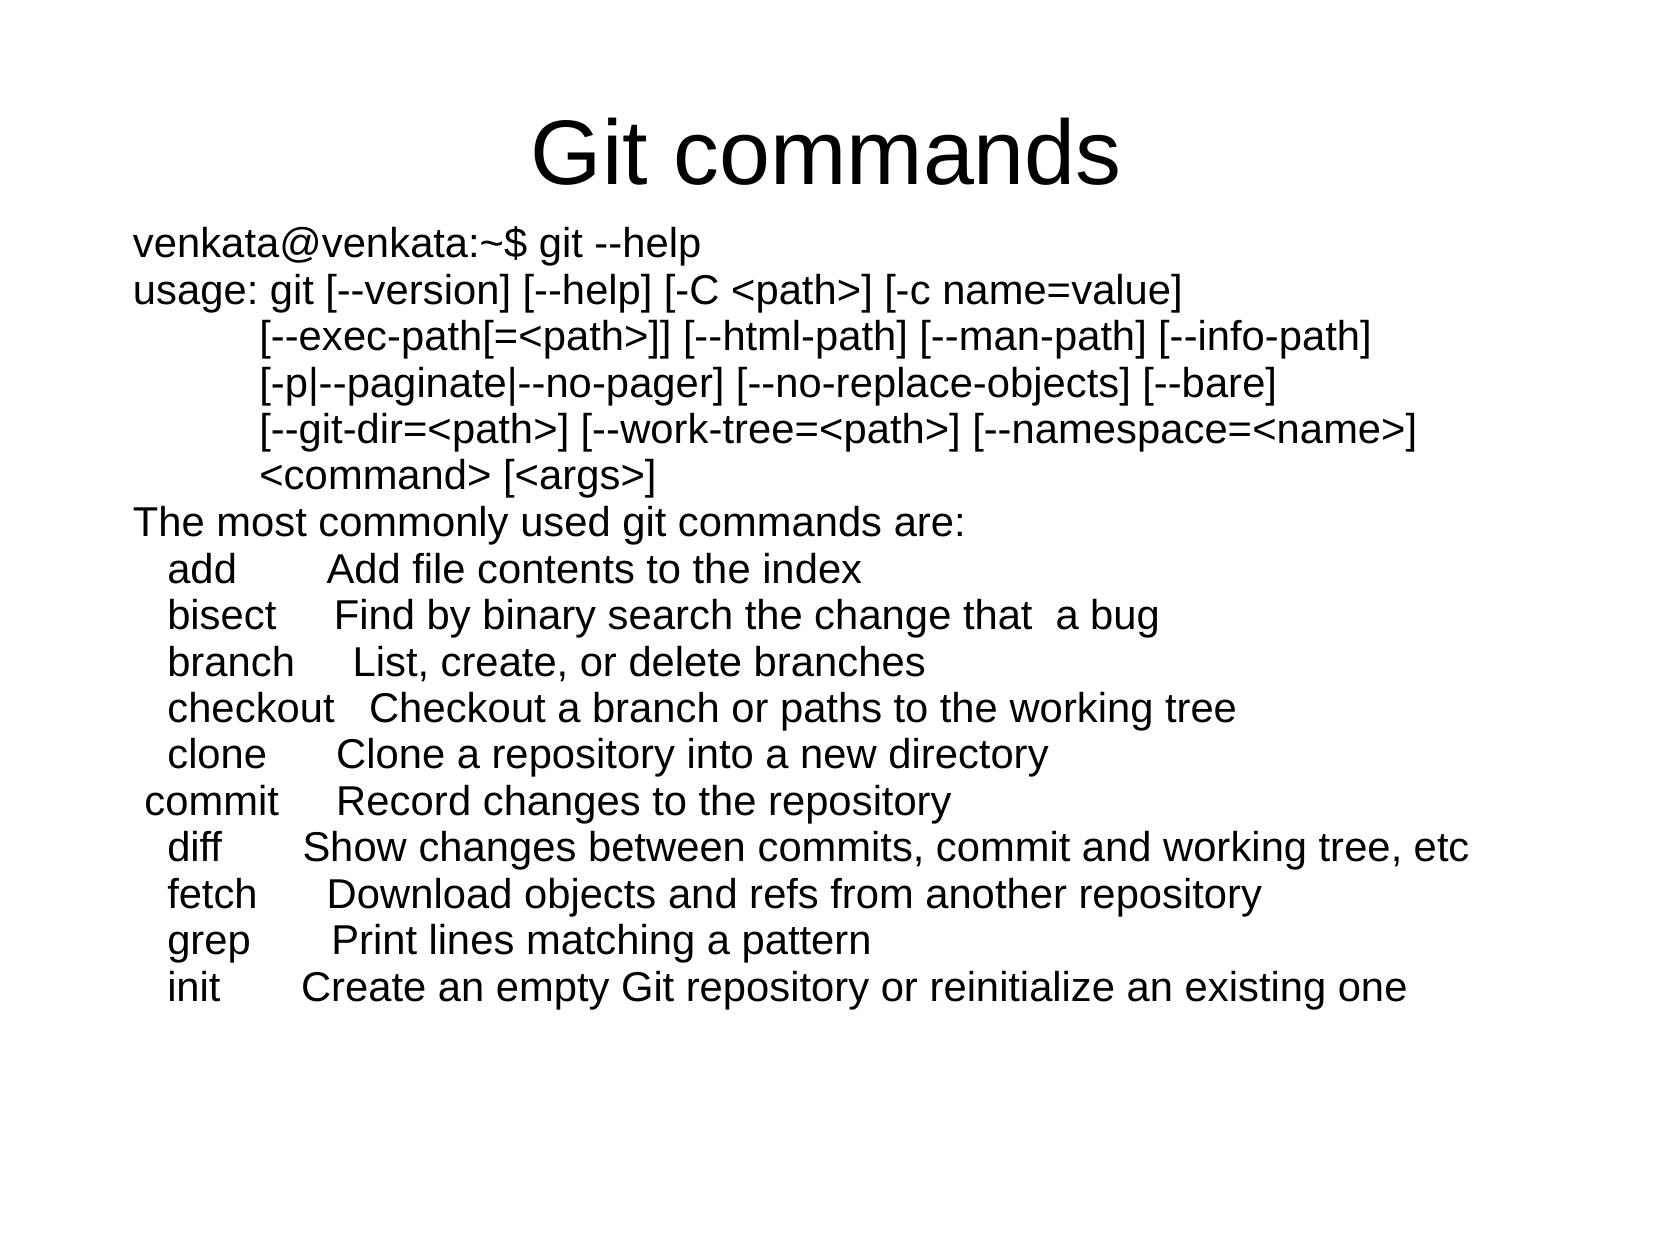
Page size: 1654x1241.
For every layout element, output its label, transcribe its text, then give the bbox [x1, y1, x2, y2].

text_box venkata@venkata:~$ git --help usage: git [--version] [--help] [-C <path>] [-c name=value] [--exec-path[=<path>]] [--html-path] [--man-path] [--info-path] [-p|--paginate|--no-pager] [--no-replace-objects] [--bare] [--git-dir=<path>] [--work-tree=<path>] [--namespace=<name>] <command> [<args>] The most commonly used git commands are: add Add file contents to the index bisect Find by binary search the change that a bug branch List, create, or delete branches checkout Checkout a branch or paths to the working tree clone Clone a repository into a new directory commit Record changes to the repository diff Show changes between commits, commit and working tree, etc fetch Download objects and refs from another repository grep Print lines matching a pattern init Create an empty Git repository or reinitialize an existing one [118, 212, 1591, 1153]
title Git commands [82, 49, 1571, 257]
